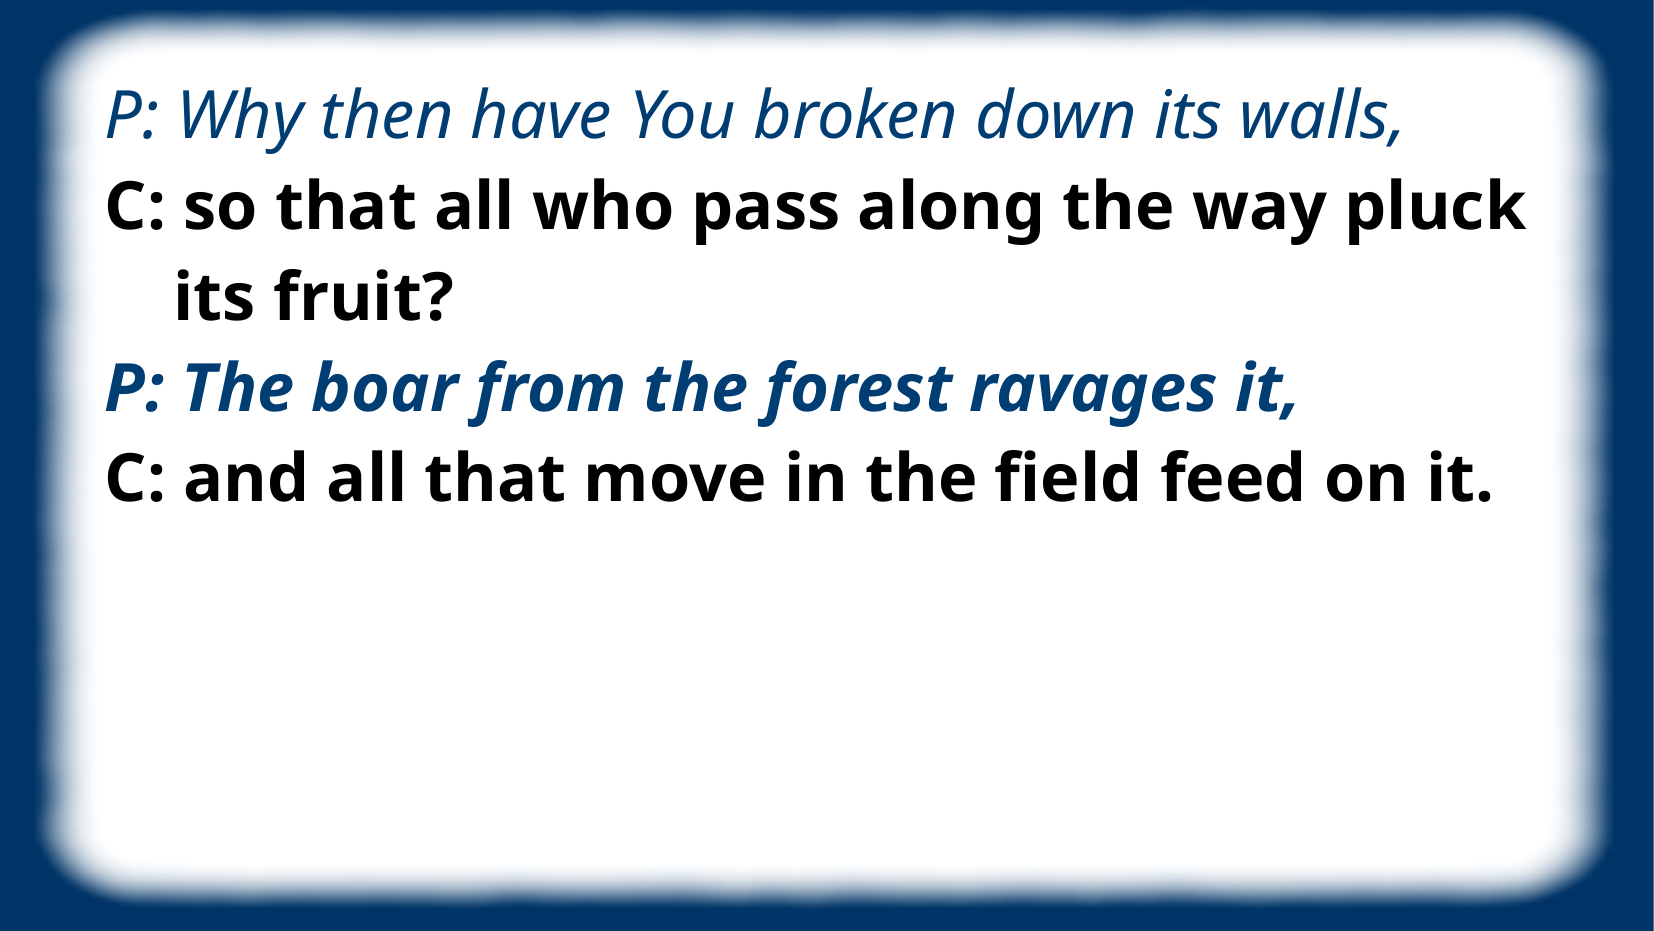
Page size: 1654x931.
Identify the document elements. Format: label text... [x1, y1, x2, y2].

text_box P: Why then have You broken down its walls, C: so that all who pass along the way pluck its fruit? P: The boar from the forest ravages it, C: and all that move in the field feed on it. [90, 60, 1546, 519]
picture [0, 0, 1654, 931]
